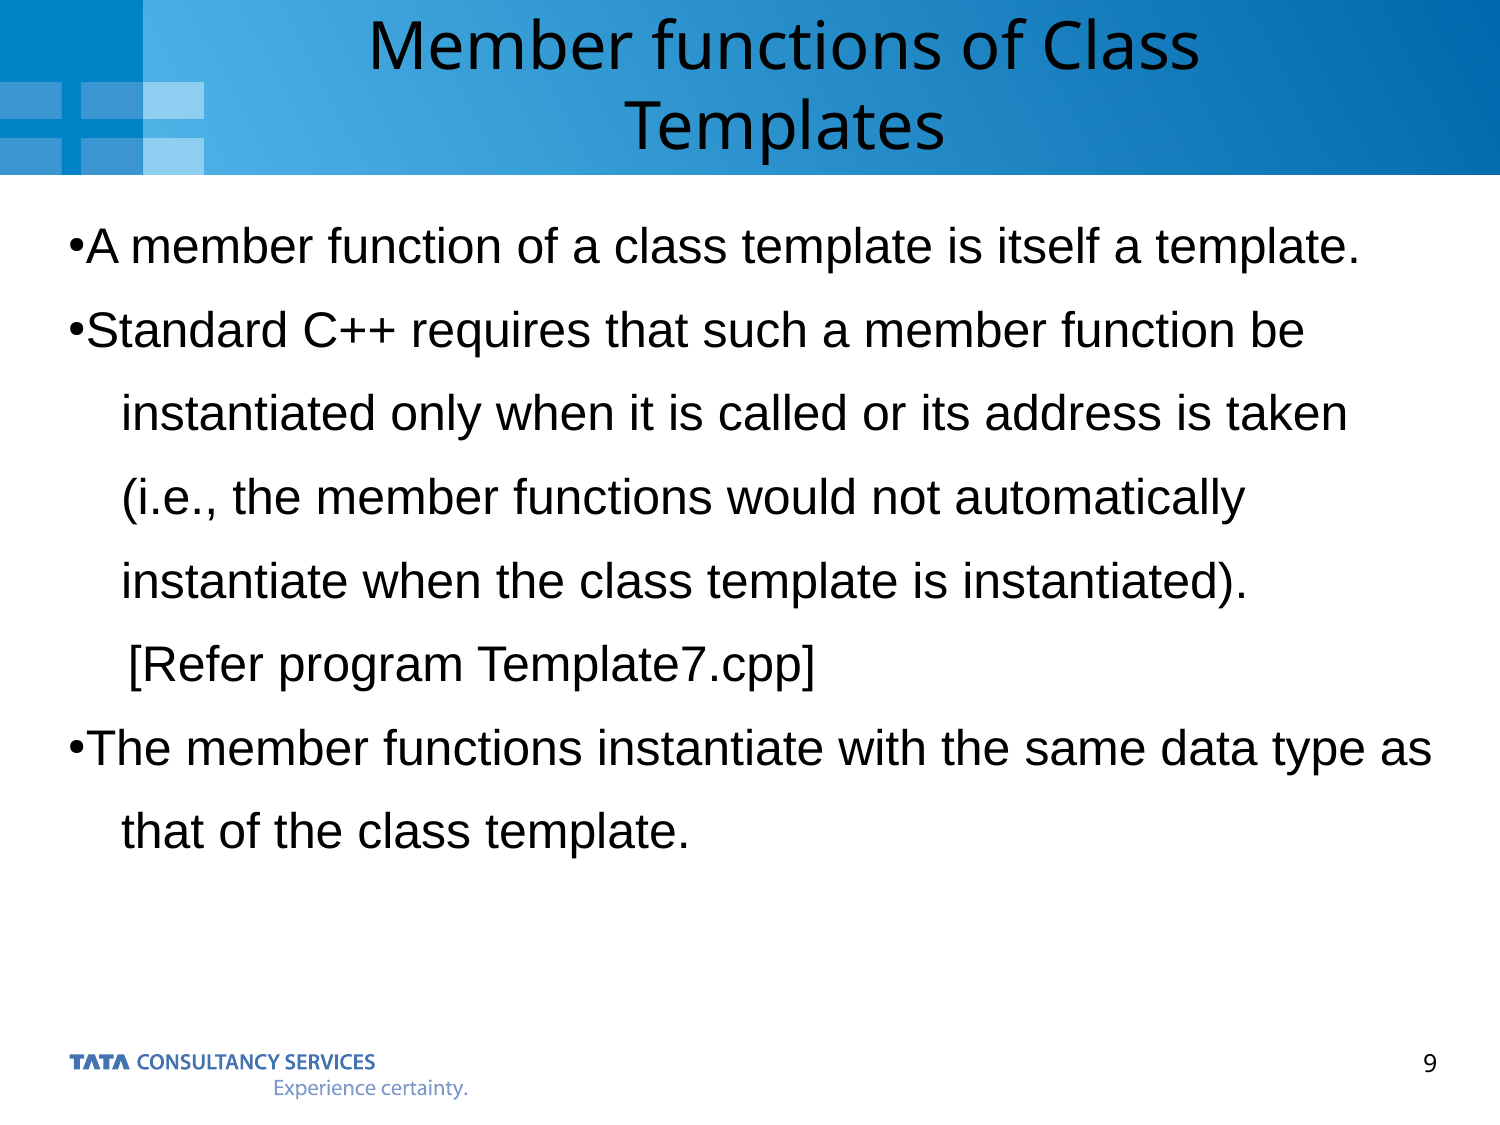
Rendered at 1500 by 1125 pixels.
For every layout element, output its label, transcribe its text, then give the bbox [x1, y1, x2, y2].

text_box Member functions of Class Templates [224, 11, 1347, 154]
text_box A member function of a class template is itself a template. Standard C++ requires that such a member function be instantiated only when it is called or its address is taken (i.e., the member functions would not automatically instantiate when the class template is instantiated). [Refer program Template7.cpp] The member functions instantiate with the same data type as that of the class template. [35, 183, 1465, 1034]
